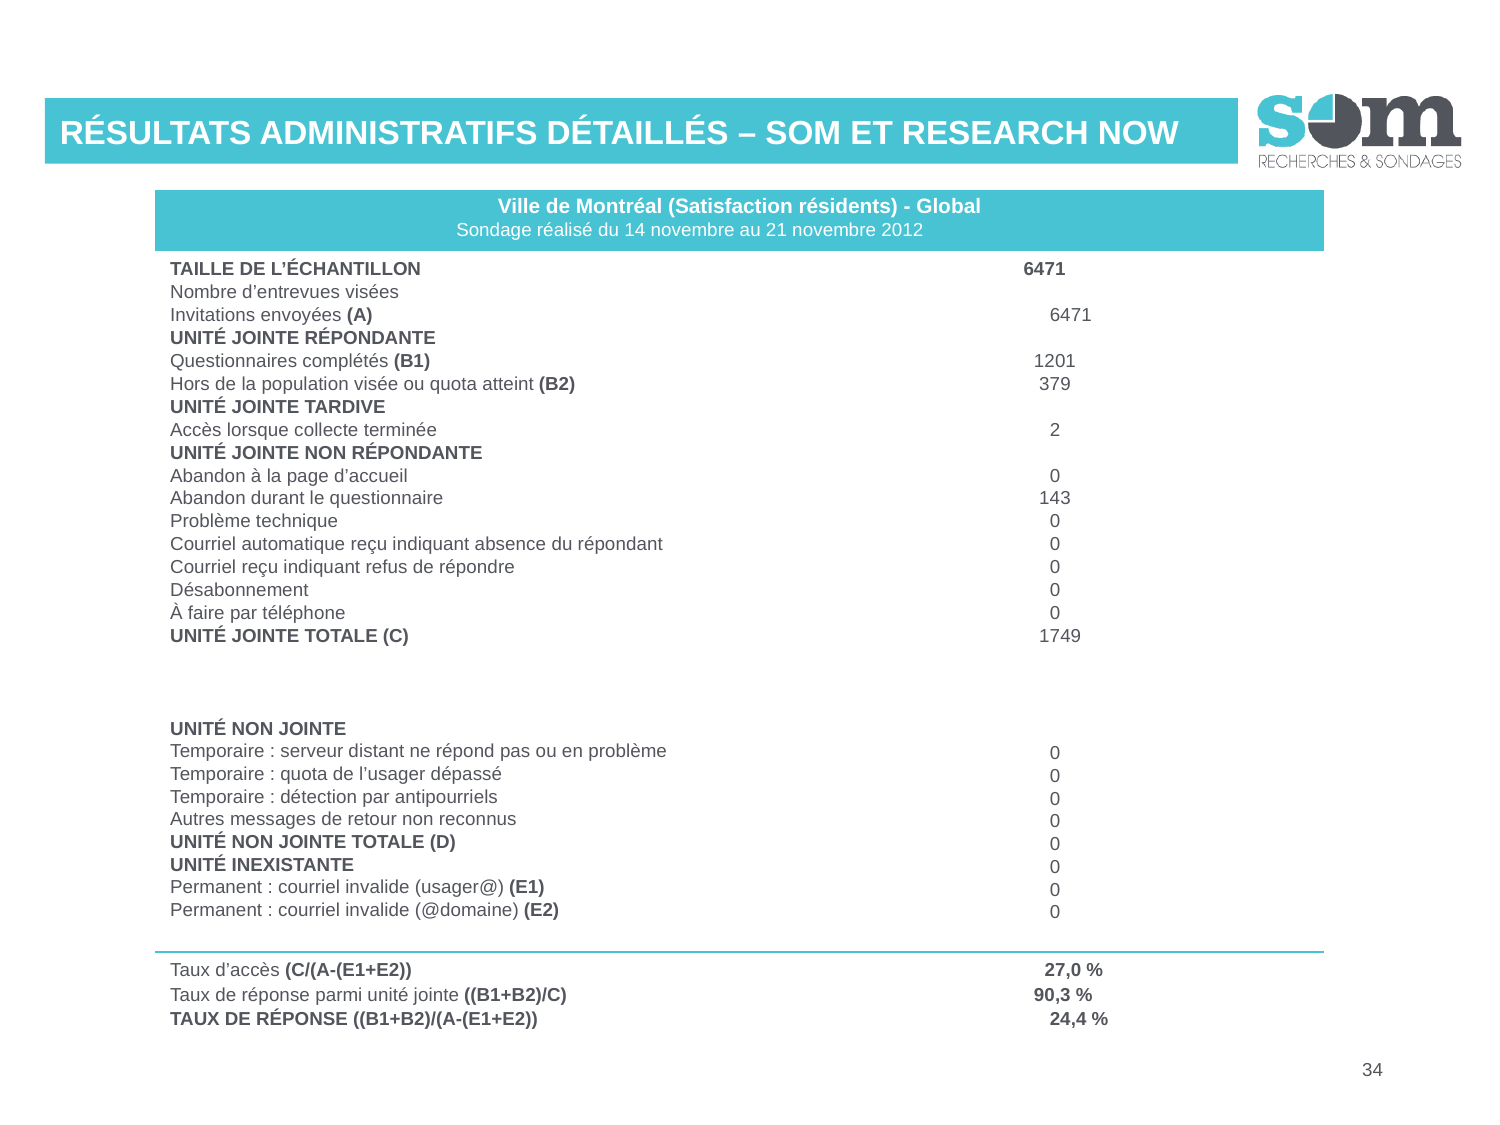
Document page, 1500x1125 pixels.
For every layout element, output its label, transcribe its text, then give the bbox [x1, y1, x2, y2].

picture [1239, 78, 1474, 178]
text_box <numéro> [1347, 1050, 1463, 1088]
table_cell UNITÉ NON JOINTE Temporaire : serveur distant ne répond pas ou en problème Temporaire : quota de l’usager dépassé Temporaire : détection par antipourriels Autres messages de retour non reconnus UNITÉ NON JOINTE TOTALE (D) UNITÉ INEXISTANTE Permanent : courriel invalide (usager@) (E1) Permanent : courriel invalide (@domaine) (E2) [155, 713, 929, 951]
table_cell 27,0 % 90,3 % 24,4 % [929, 953, 1324, 1041]
table_header Ville de Montréal (Satisfaction résidents) - Global Sondage réalisé du 14 novembre au 21 novembre 2012 [155, 190, 1324, 251]
table_cell TAILLE DE L’ÉCHANTILLON Nombre d’entrevues visées Invitations envoyées (A) UNITÉ JOINTE RÉPONDANTE Questionnaires complétés (B1) Hors de la population visée ou quota atteint (B2) UNITÉ JOINTE TARDIVE Accès lorsque collecte terminée UNITÉ JOINTE NON RÉPONDANTE Abandon à la page d’accueil Abandon durant le questionnaire Problème technique Courriel automatique reçu indiquant absence du répondant Courriel reçu indiquant refus de répondre Désabonnement À faire par téléphone UNITÉ JOINTE TOTALE (C) [155, 251, 929, 713]
table_cell 0 0 0 0 0 0 0 0 [929, 713, 1324, 951]
title RÉSULTATS ADMINISTRATIFS DÉTAILLÉS – SOM ET RESEARCH NOW [44, 98, 1238, 164]
table_cell 6471 6471 1201 379 2 0 143 0 0 0 0 0 1749 [929, 251, 1324, 713]
table_cell Taux d’accès (C/(A-(E1+E2)) Taux de réponse parmi unité jointe ((B1+B2)/C) TAUX DE RÉPONSE ((B1+B2)/(A-(E1+E2)) [155, 953, 929, 1041]
